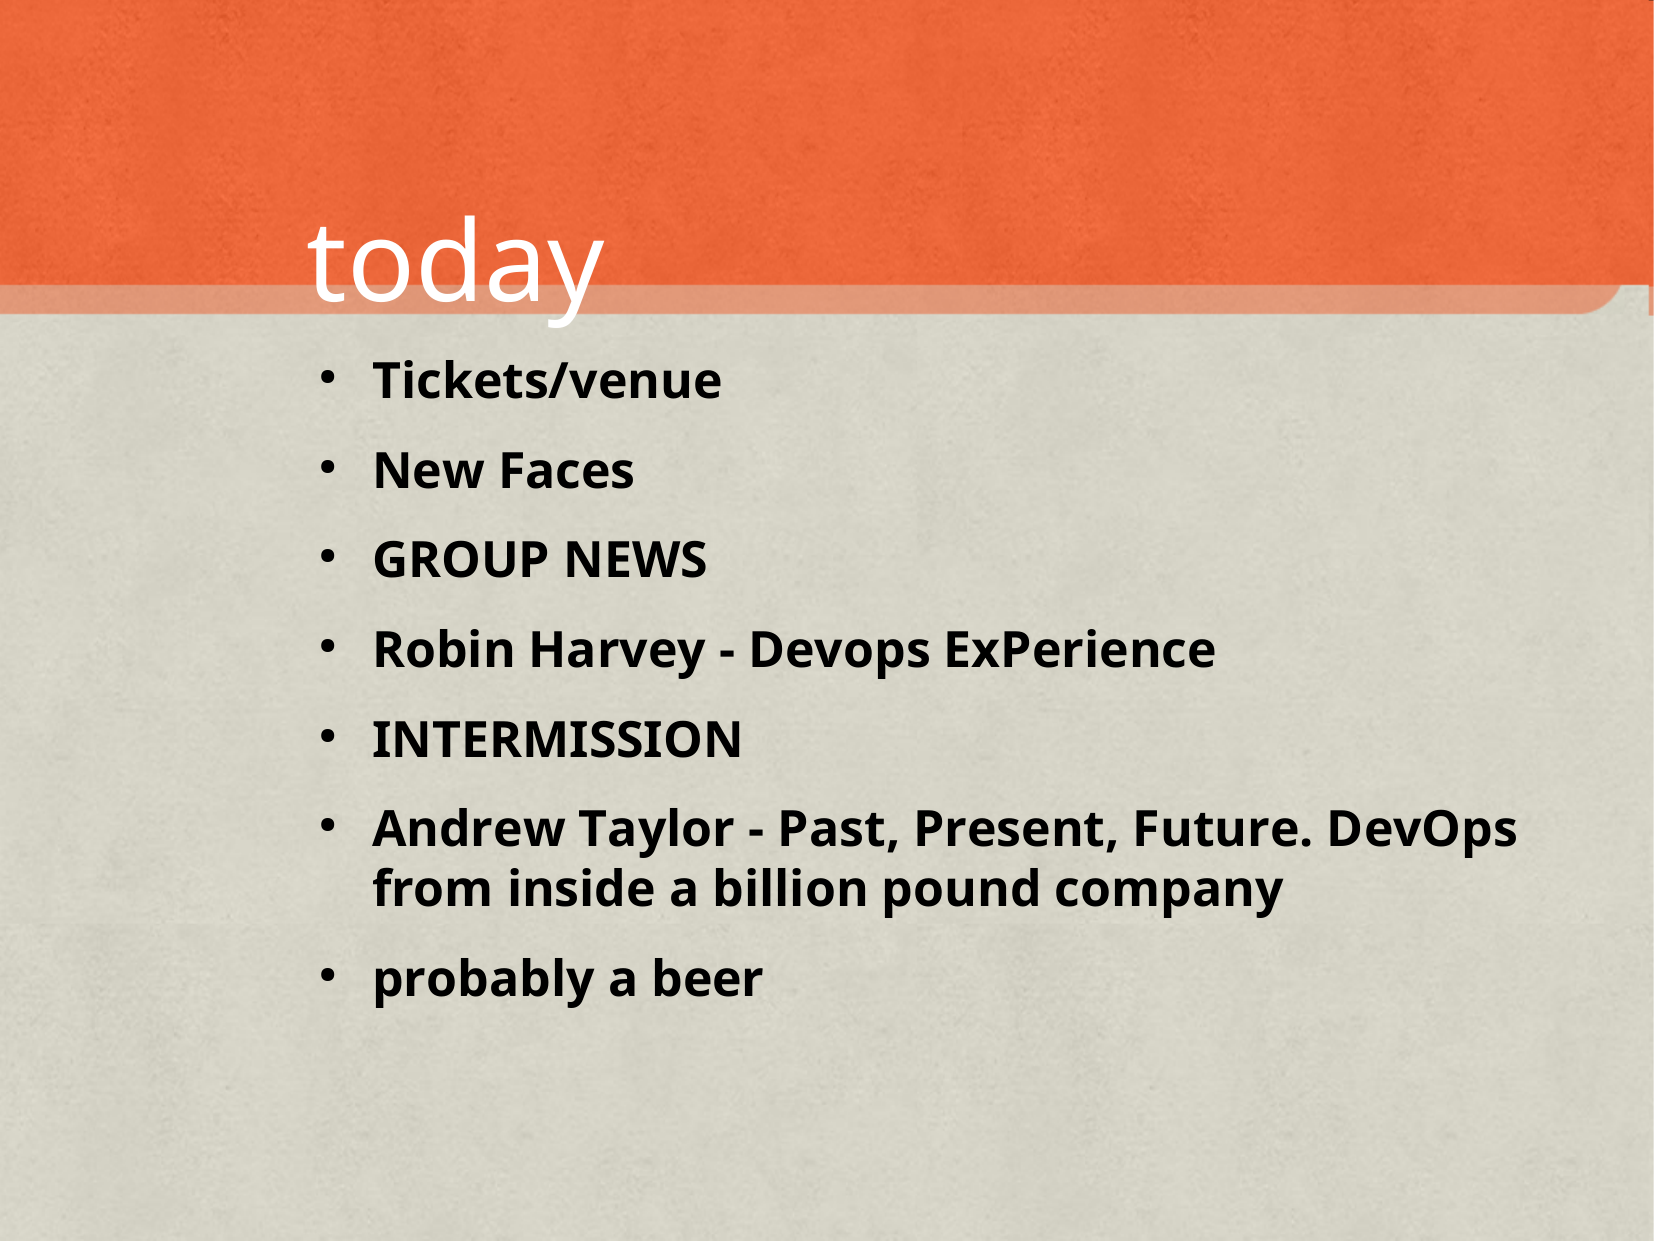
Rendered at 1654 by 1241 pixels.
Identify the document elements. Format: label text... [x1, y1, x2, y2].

picture [0, 0, 1654, 1241]
list Tickets/venue New Faces GROUP NEWS Robin Harvey - Devops ExPerience INTERMISSION Andrew Taylor - Past, Present, Future. DevOps from inside a billion pound company probably a beer [301, 348, 1588, 1068]
title today [306, 189, 1654, 317]
